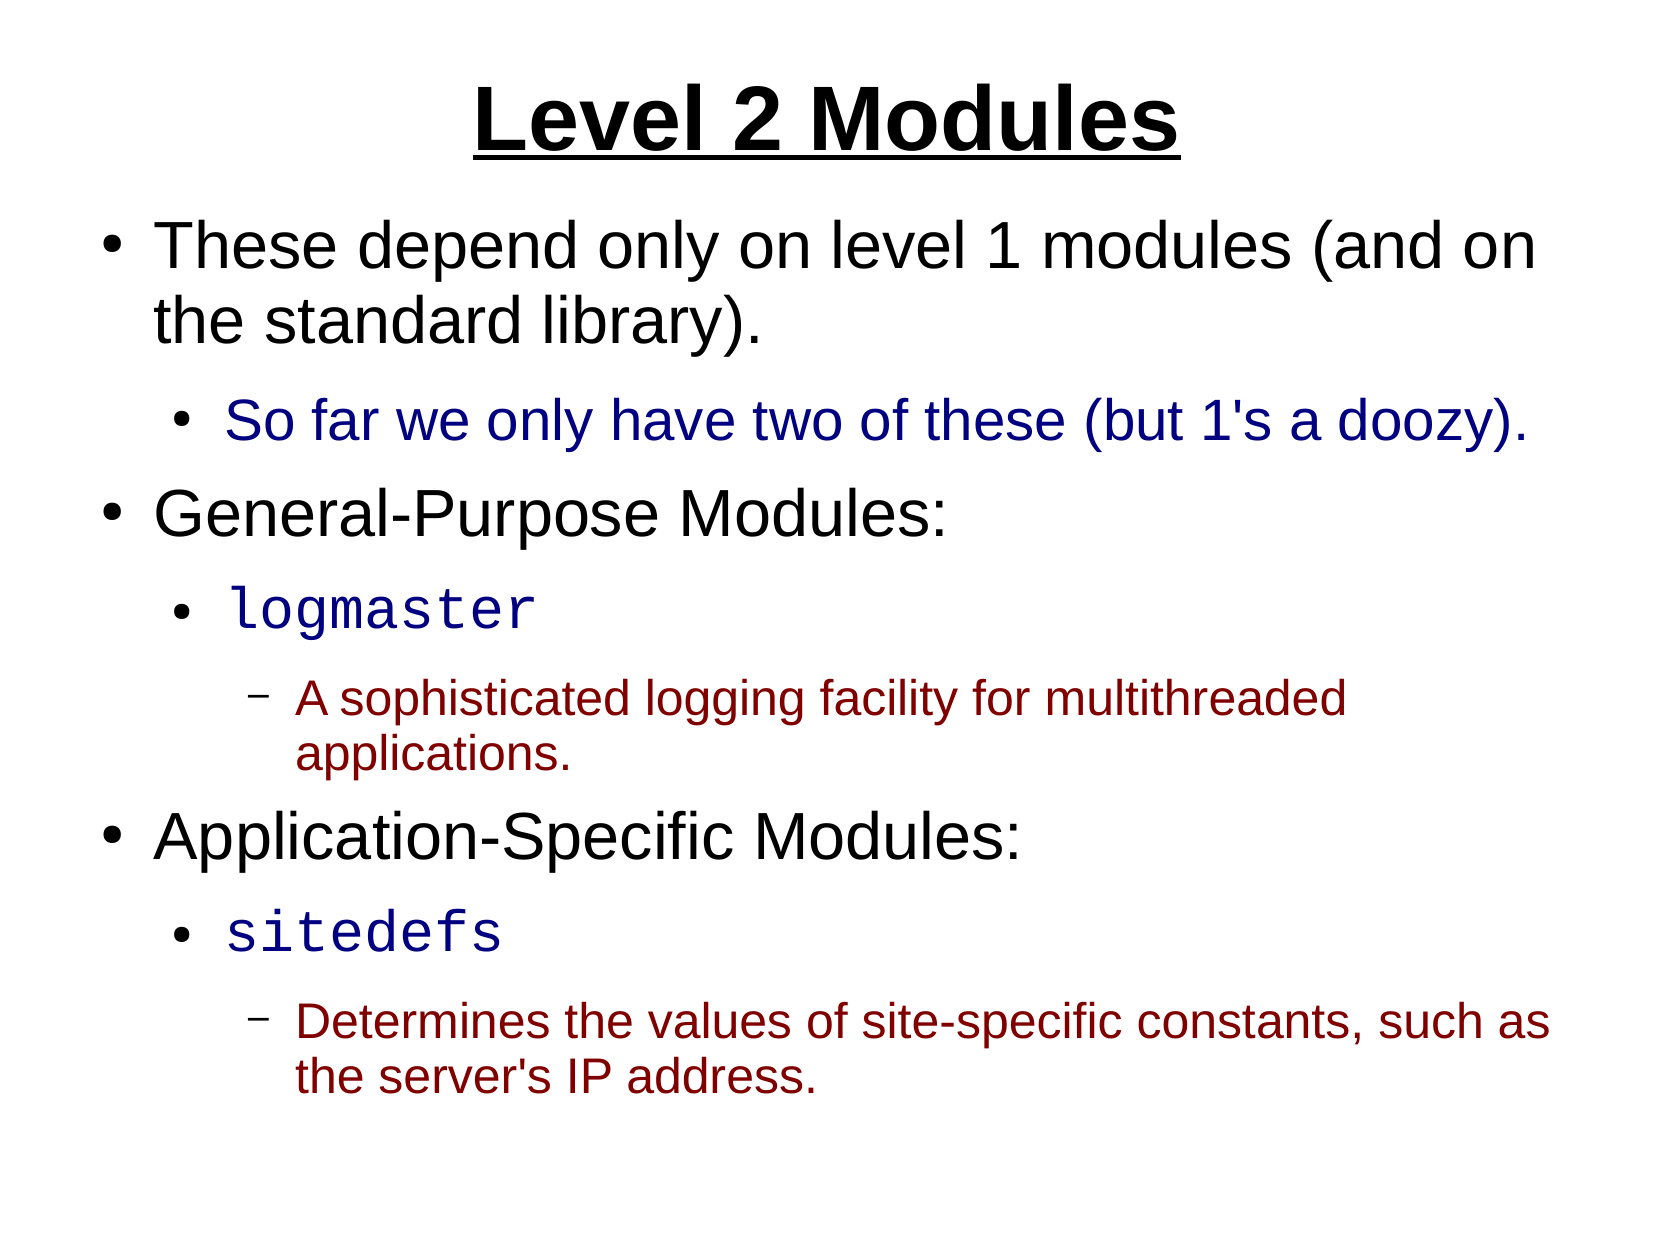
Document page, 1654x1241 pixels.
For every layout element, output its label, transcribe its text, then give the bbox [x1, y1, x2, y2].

title Level 2 Modules [82, 56, 1571, 181]
list These depend only on level 1 modules (and on the standard library). So far we only have two of these (but 1's a doozy). General-Purpose Modules: logmaster A sophisticated logging facility for multithreaded applications. Application-Specific Modules: sitedefs Determines the values of site-specific constants, such as the server's IP address. [82, 208, 1571, 1098]
